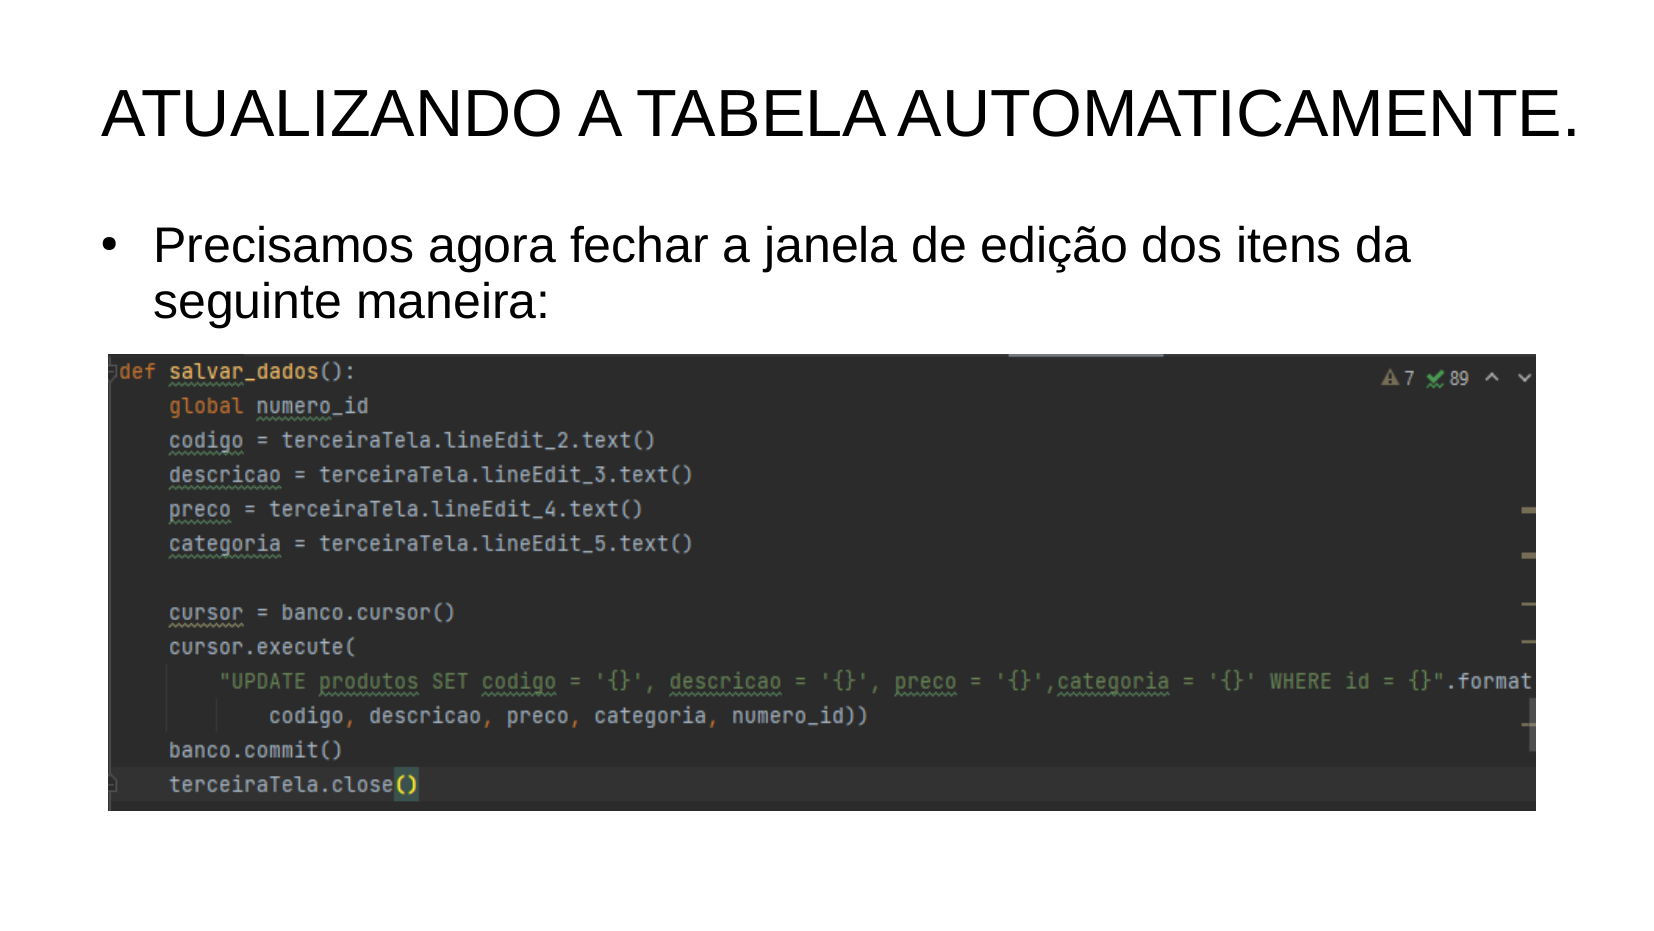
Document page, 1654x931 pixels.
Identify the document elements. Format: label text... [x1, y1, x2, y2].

title ATUALIZANDO A TABELA AUTOMATICAMENTE. [29, 29, 1654, 198]
list Precisamos agora fechar a janela de edição dos itens da seguinte maneira: [82, 217, 1571, 355]
picture [108, 354, 1536, 811]
